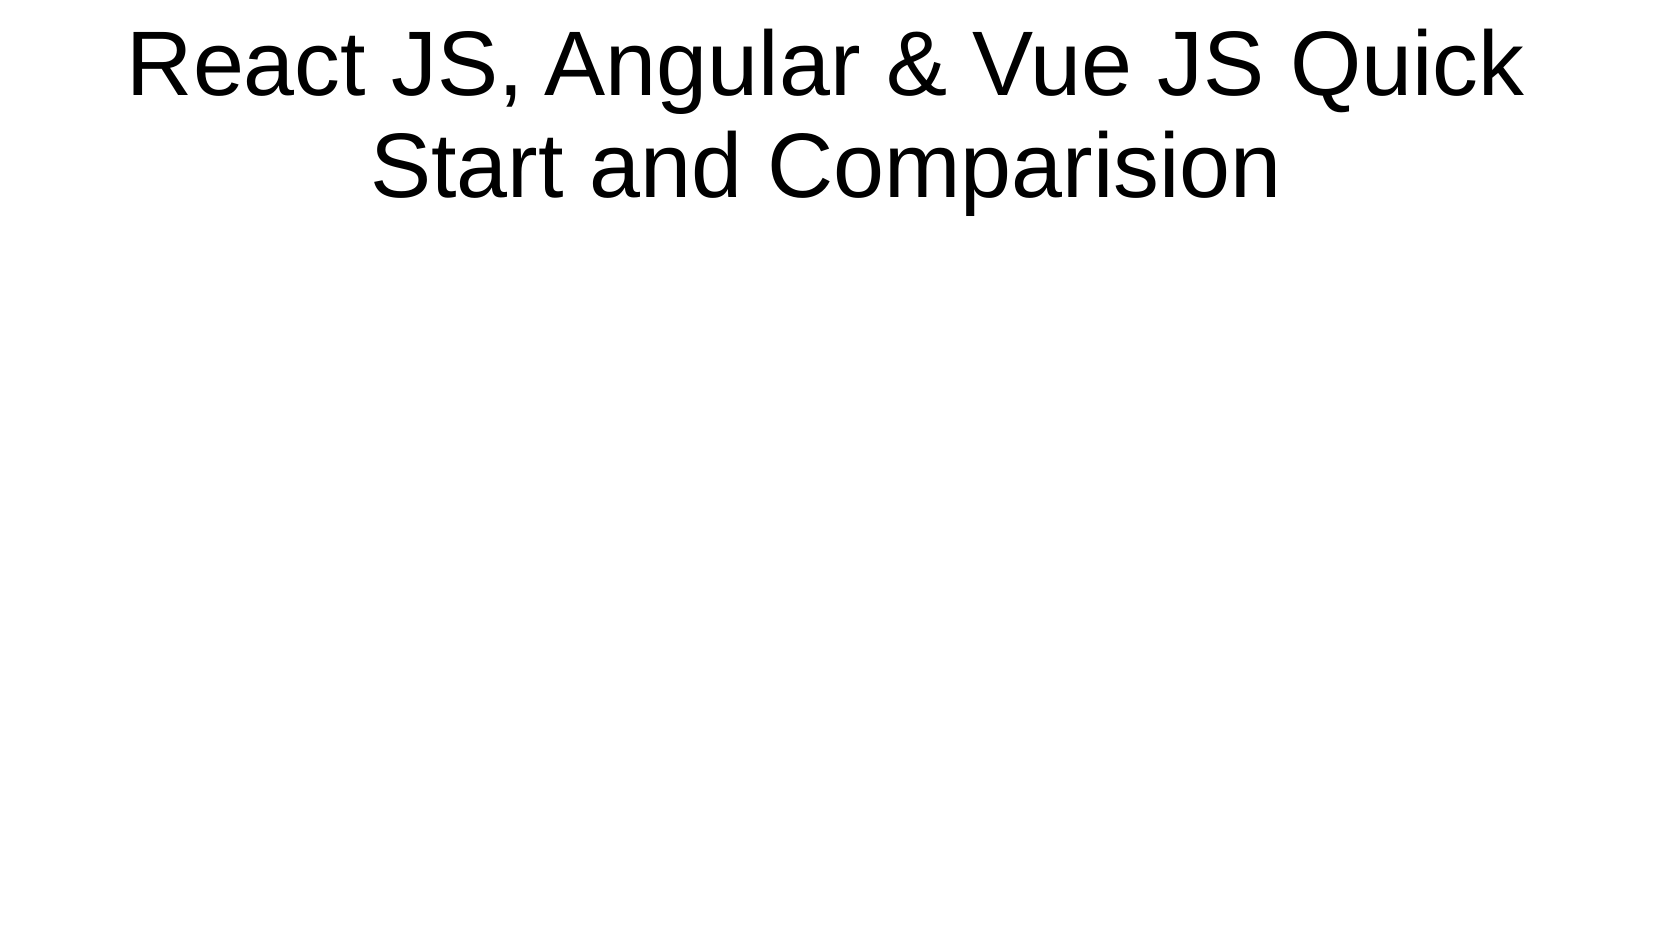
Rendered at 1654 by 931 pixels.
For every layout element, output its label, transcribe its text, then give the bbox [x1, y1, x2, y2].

title React JS, Angular & Vue JS Quick Start and Comparision [82, 28, 1571, 201]
